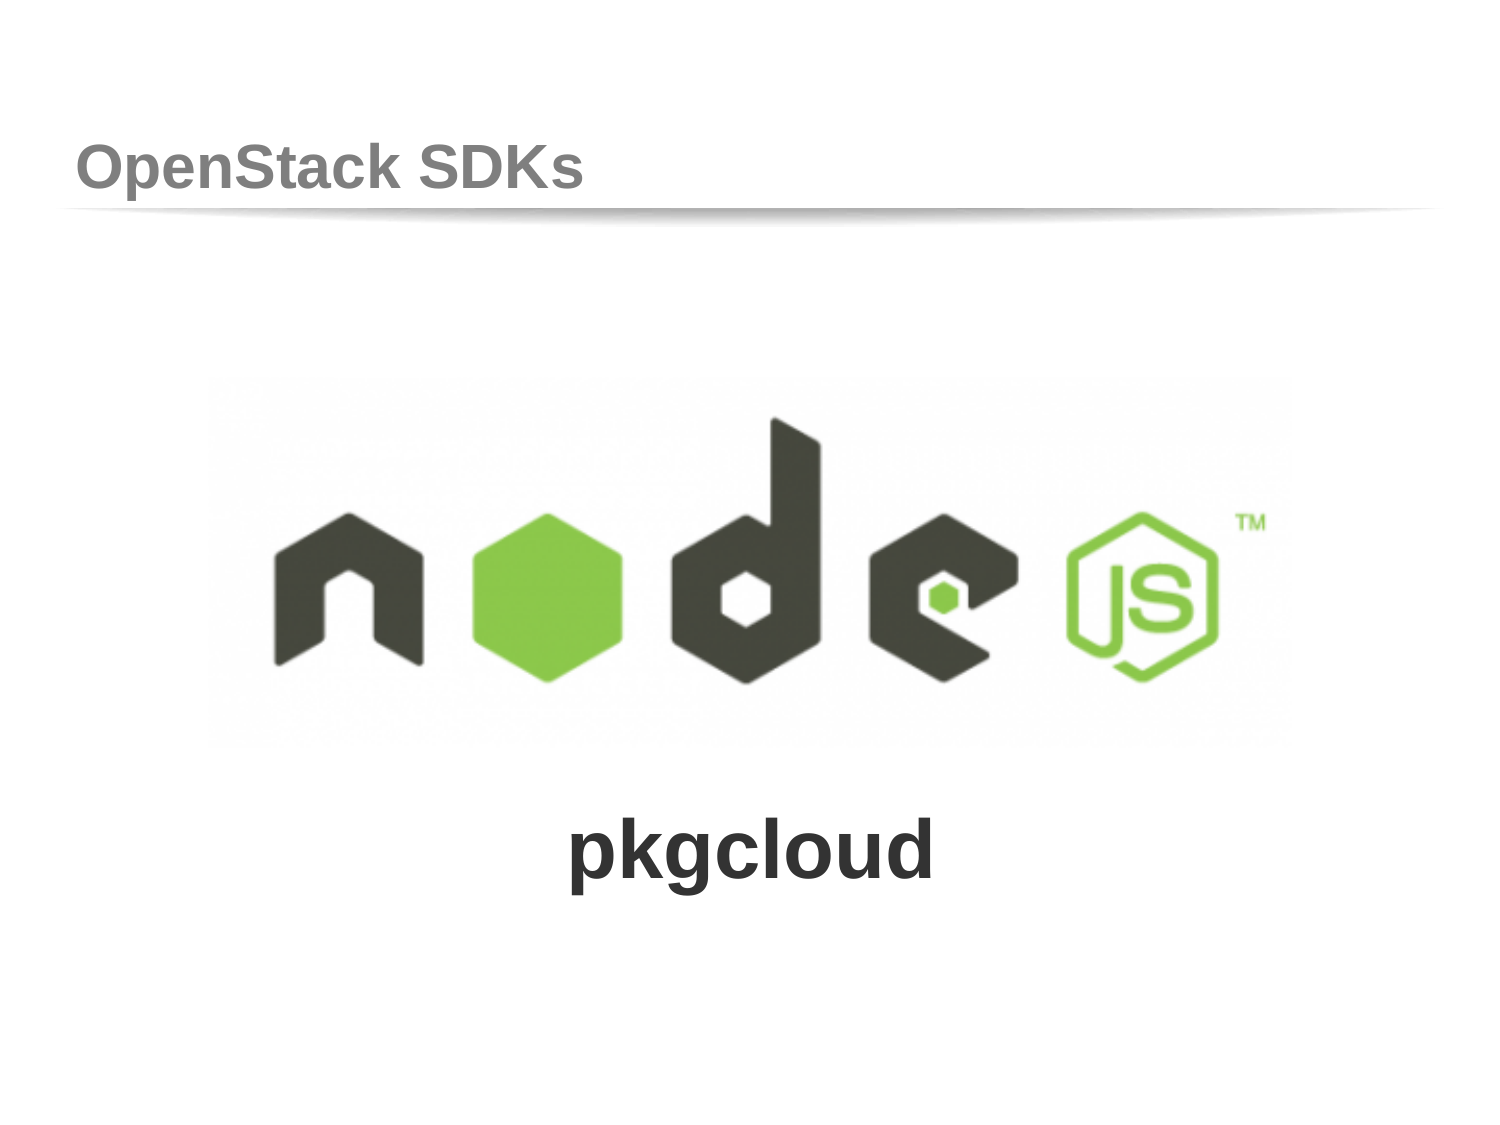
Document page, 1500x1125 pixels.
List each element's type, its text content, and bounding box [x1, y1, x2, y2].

picture [208, 377, 1292, 748]
title OpenStack SDKs [75, 71, 1426, 203]
text_box pkgcloud [264, 795, 1239, 896]
